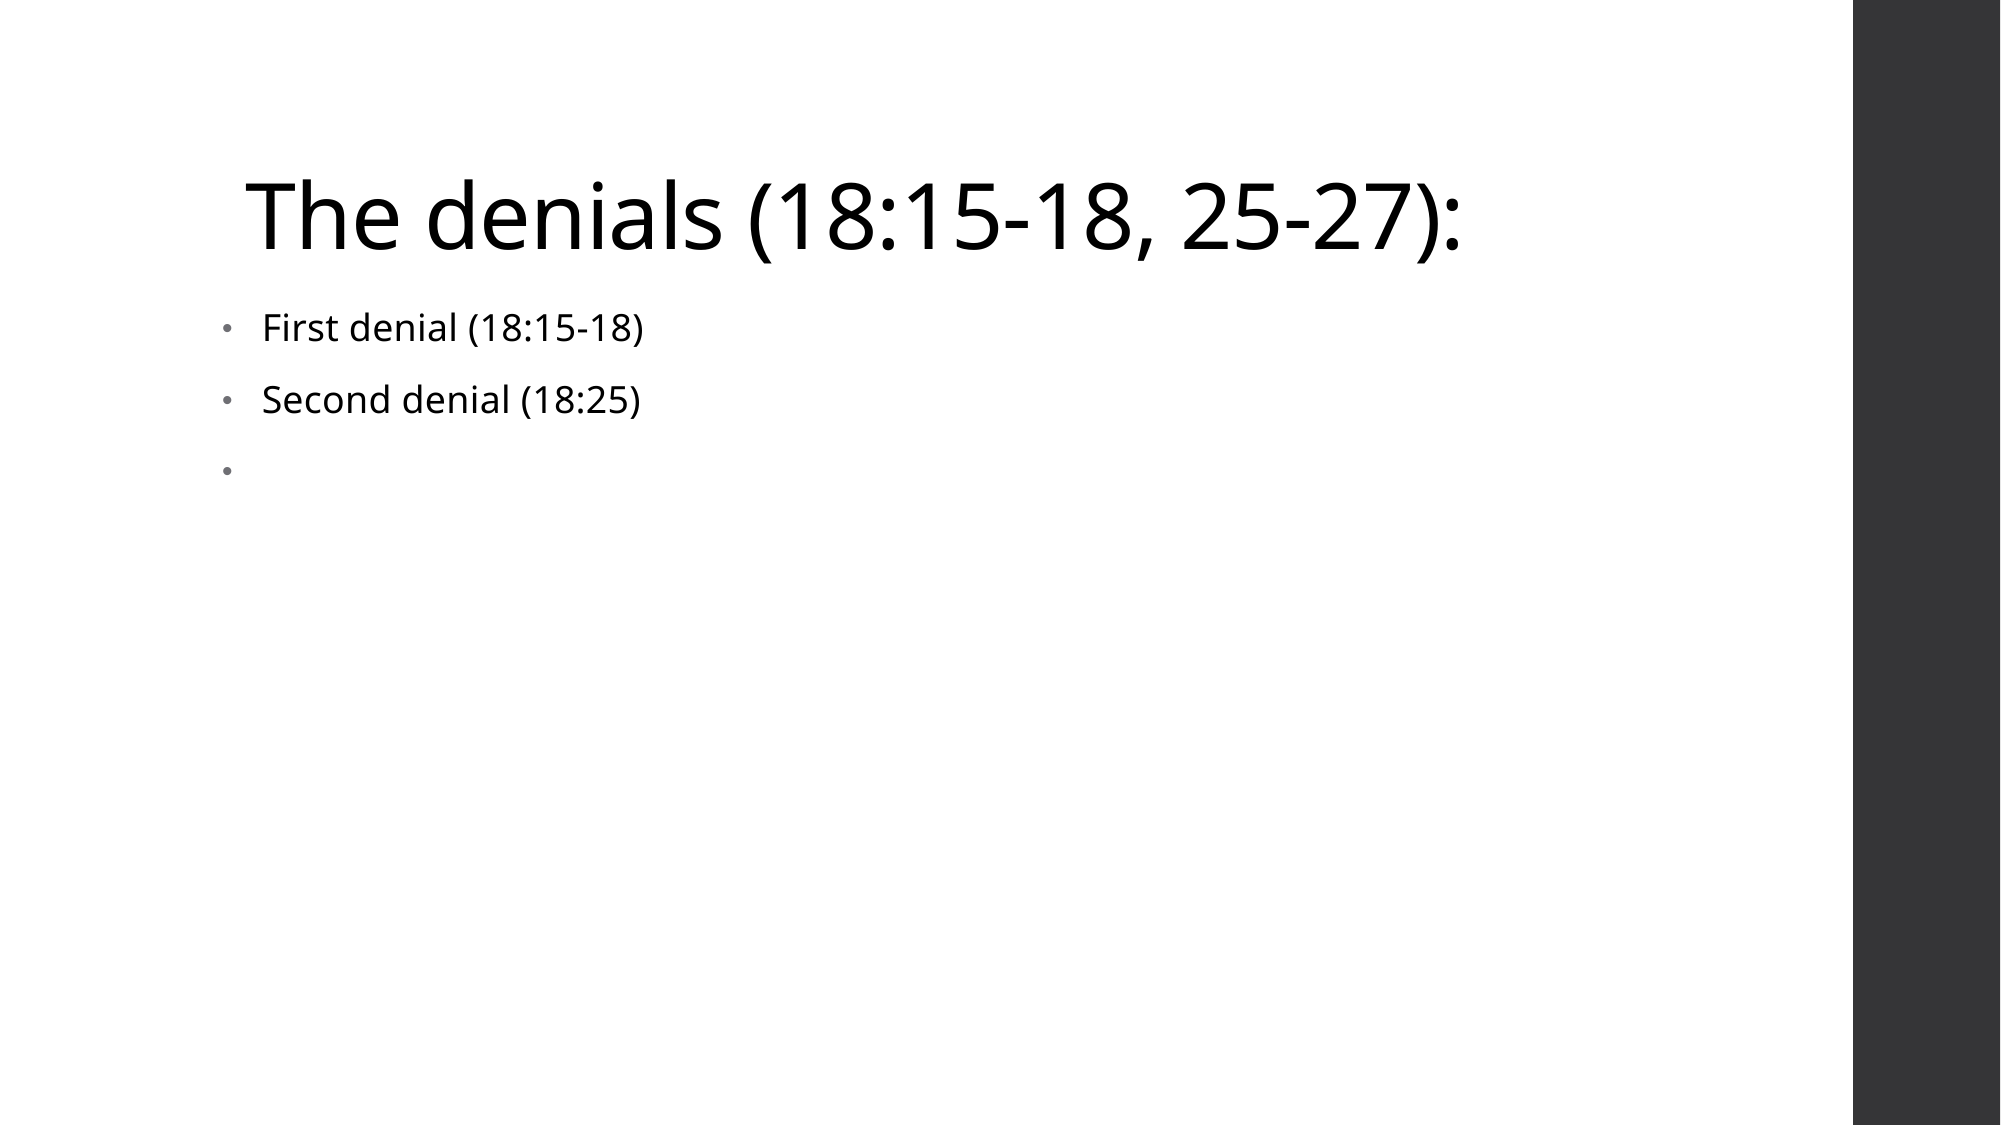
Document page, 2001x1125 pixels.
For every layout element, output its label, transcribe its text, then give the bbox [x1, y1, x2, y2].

list First denial (18:15-18) Second denial (18:25) [206, 299, 1617, 1014]
title The denials (18:15-18, 25-27): [206, 60, 1797, 278]
